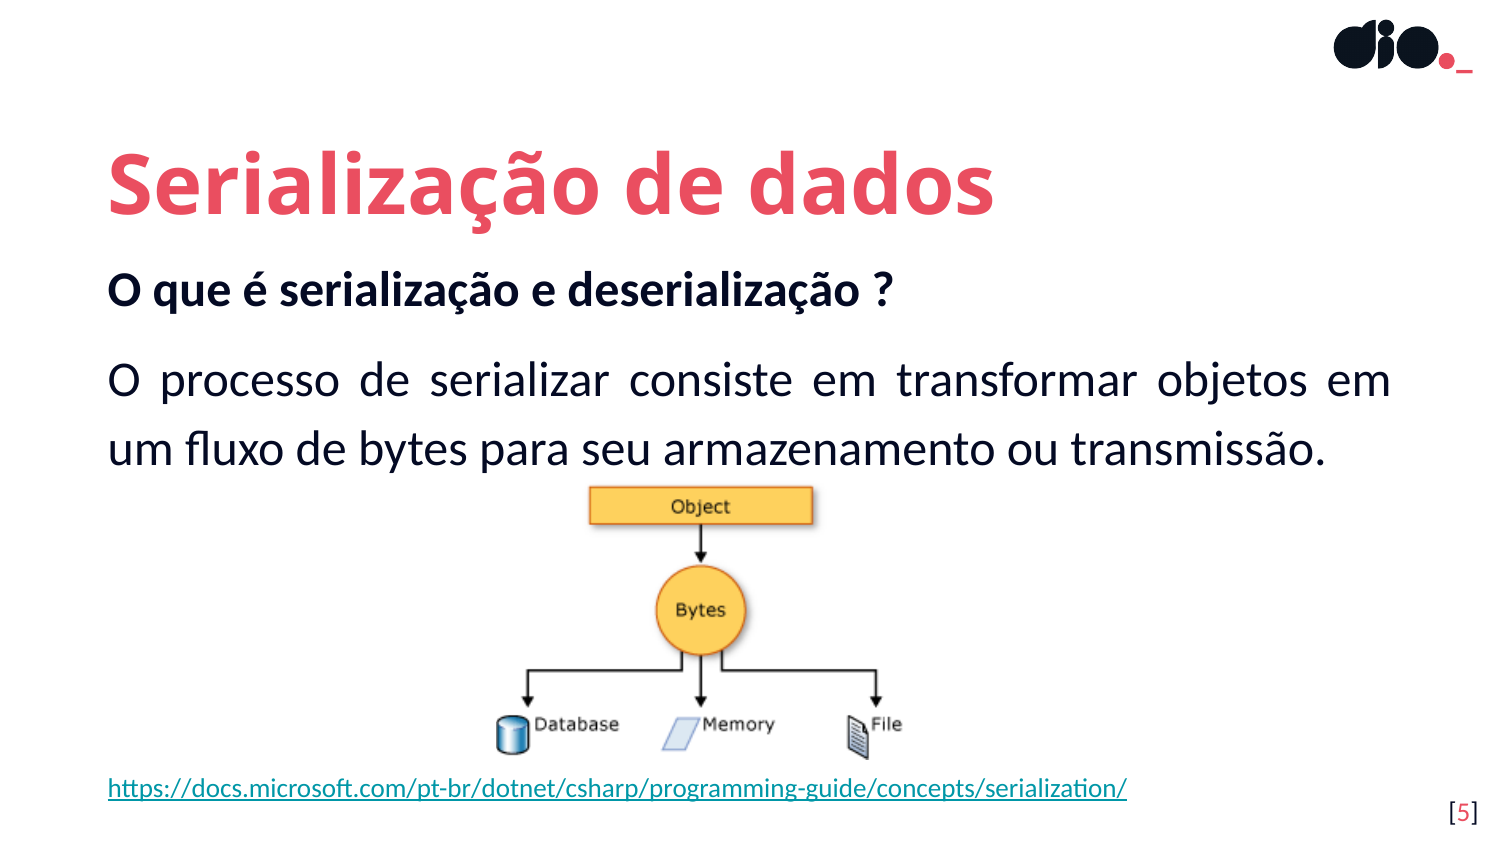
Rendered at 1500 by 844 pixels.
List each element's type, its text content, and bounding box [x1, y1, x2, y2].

slide_number [<number>] [1403, 779, 1494, 844]
picture [1333, 19, 1473, 74]
text_box O que é serialização e deserialização ? O processo de serializar consiste em transformar objetos em um fluxo de bytes para seu armazenamento ou transmissão. https://docs.microsoft.com/pt-br/dotnet/csharp/programming-guide/concepts/serialization/ [92, 229, 1408, 822]
picture [496, 479, 904, 760]
text_box Serialização de dados [92, 104, 1408, 229]
